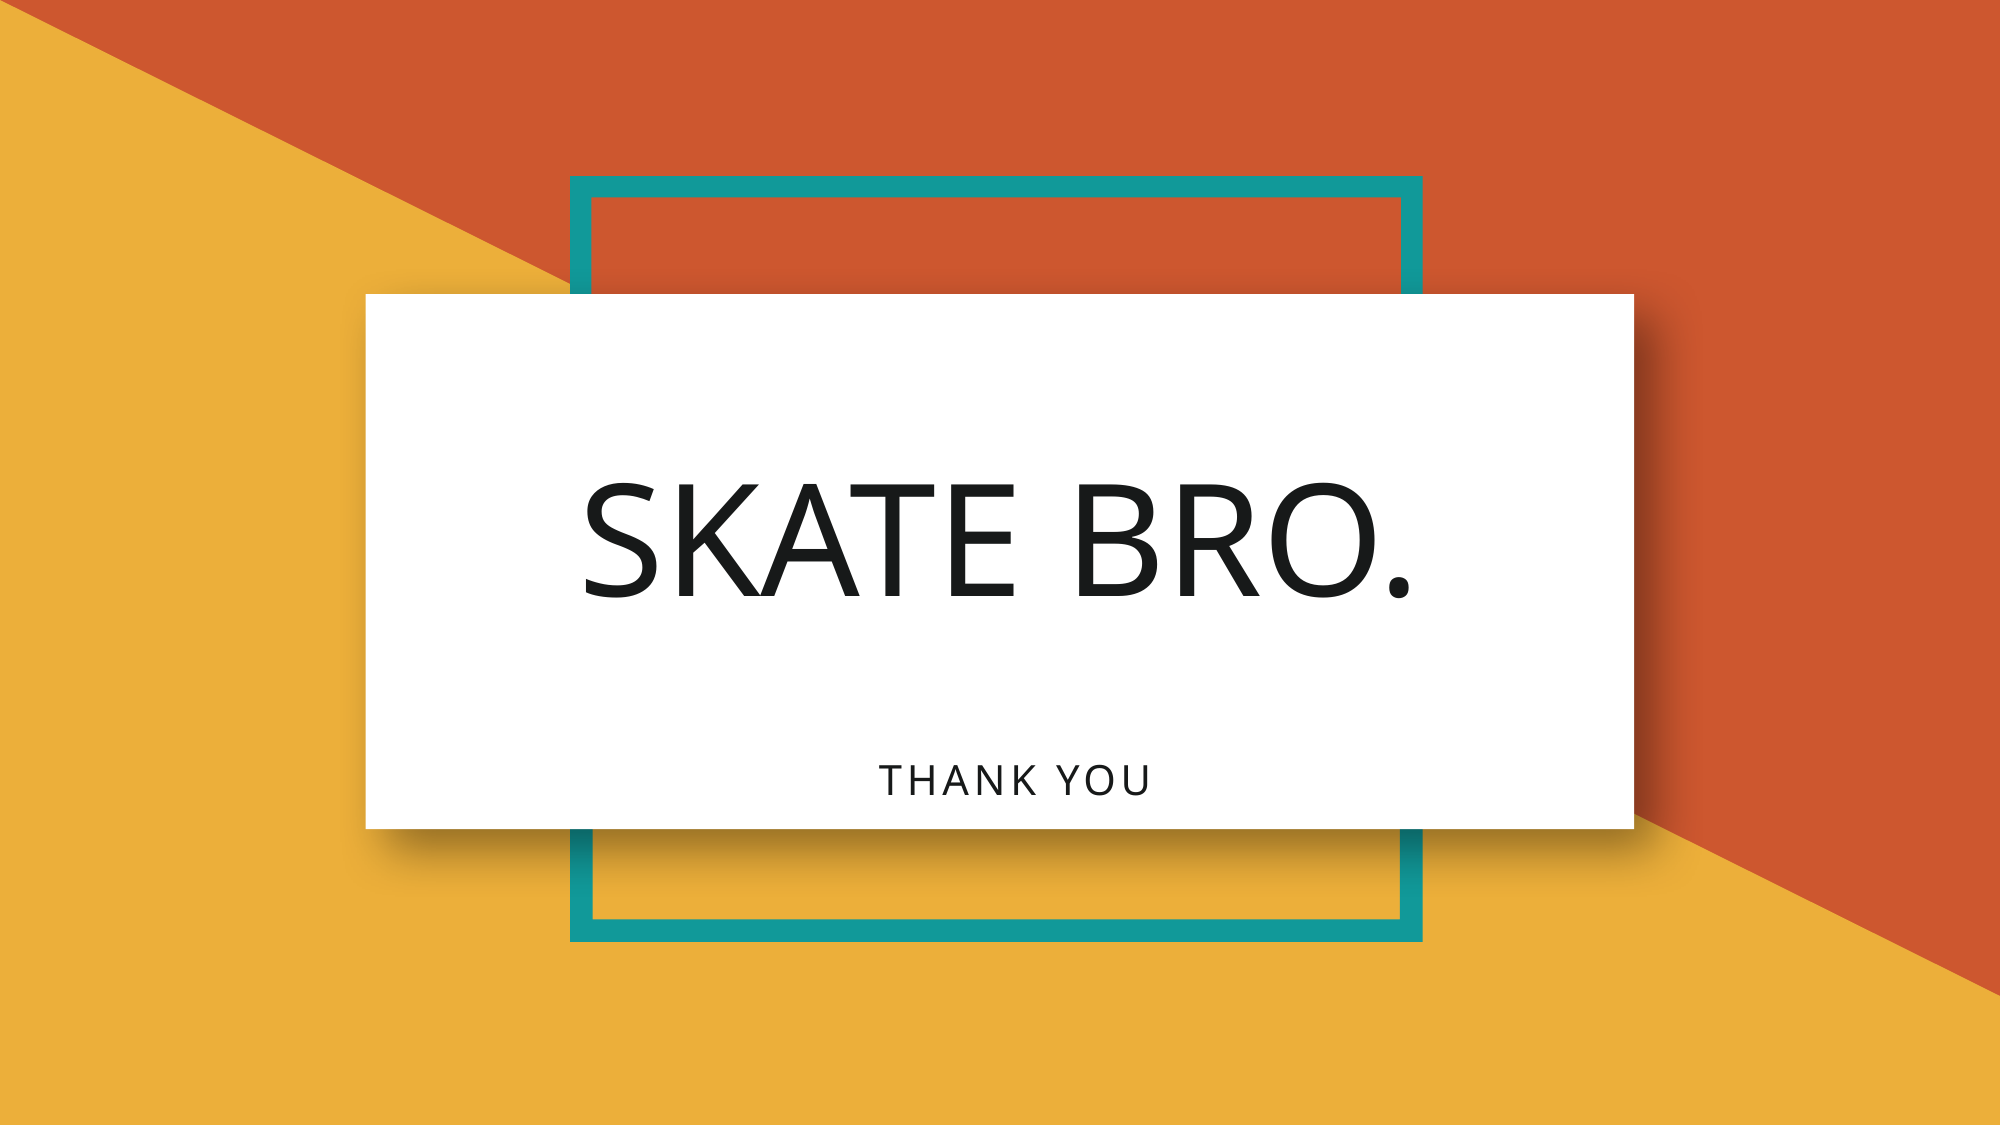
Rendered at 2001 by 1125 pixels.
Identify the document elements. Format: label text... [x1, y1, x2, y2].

text_box SKATE BRO. [445, 433, 1555, 636]
text_box THANK YOU [813, 747, 1217, 810]
text_box [0, 0, 2000, 1125]
